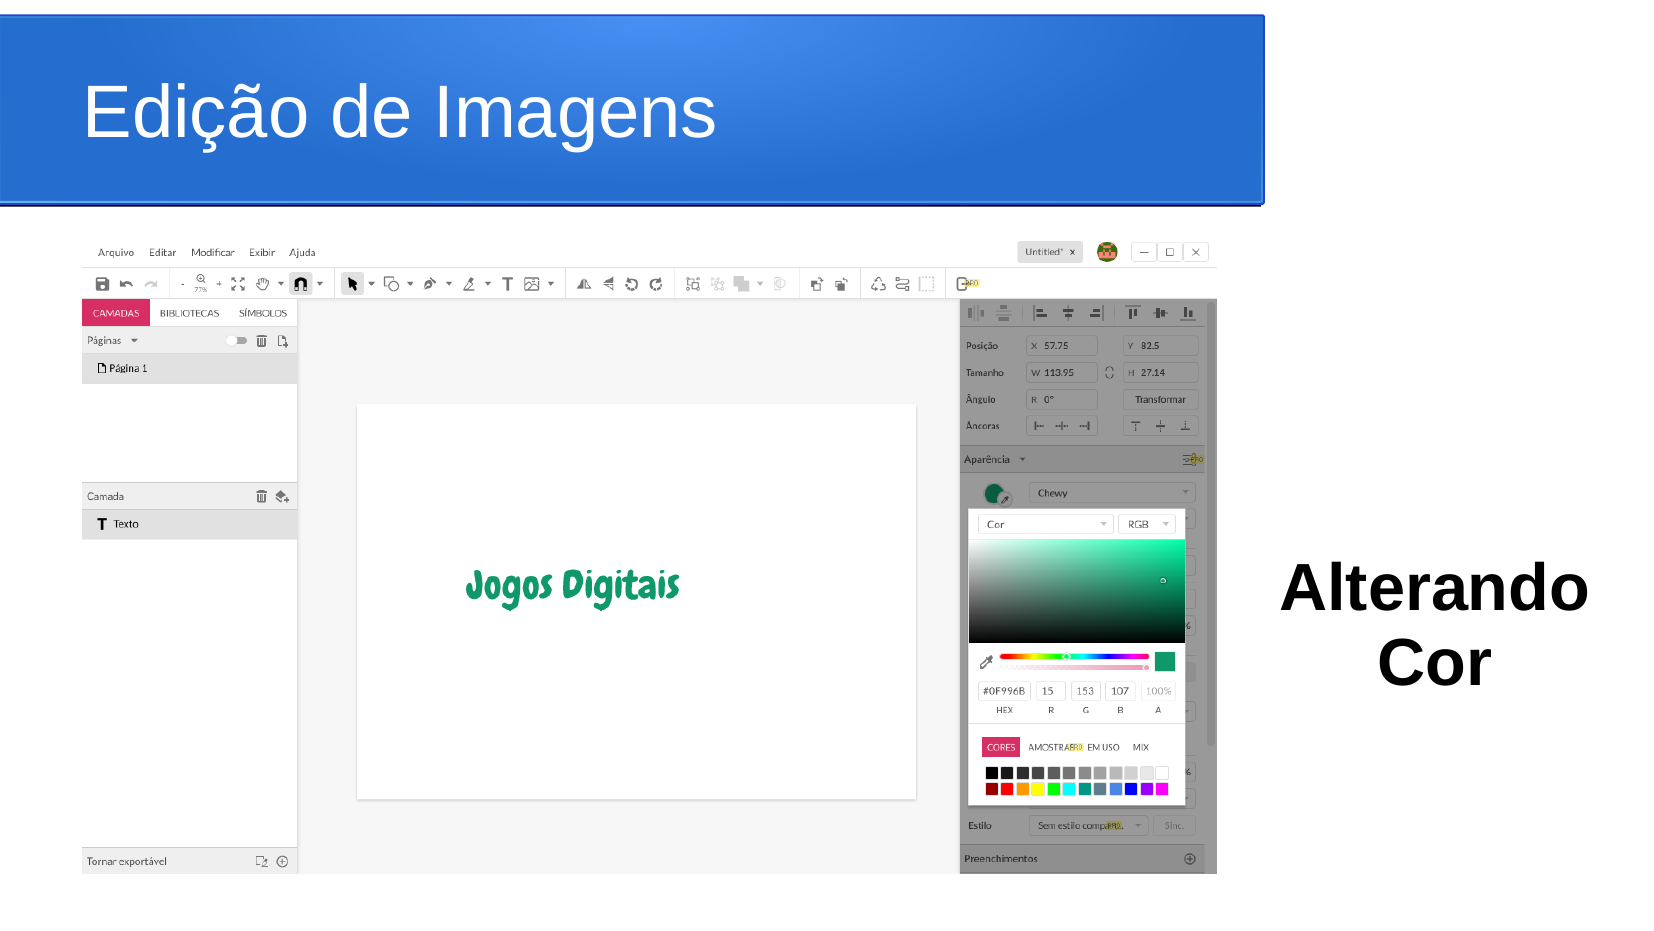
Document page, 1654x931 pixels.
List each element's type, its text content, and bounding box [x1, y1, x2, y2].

title Edição de Imagens [82, 35, 1235, 189]
subtitle Alterando Cor [1217, 513, 1654, 737]
picture [82, 236, 1217, 875]
